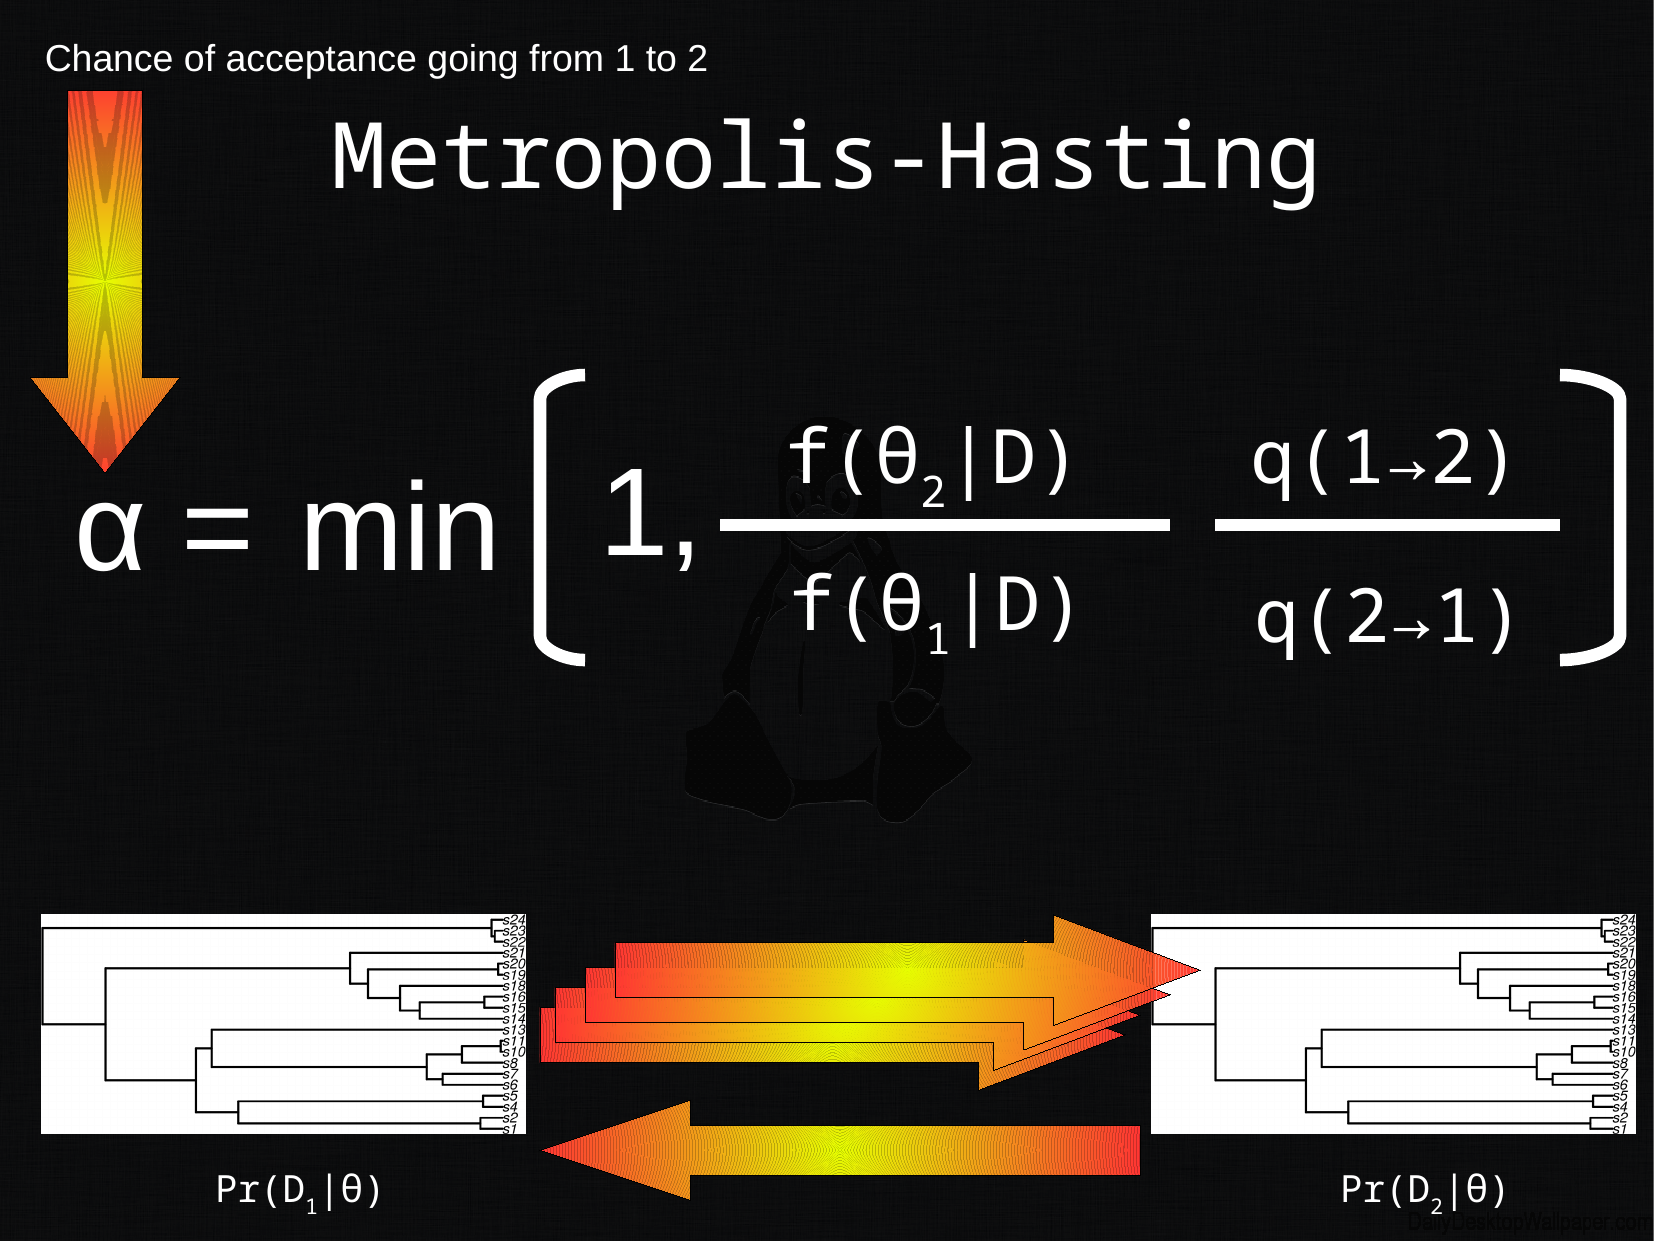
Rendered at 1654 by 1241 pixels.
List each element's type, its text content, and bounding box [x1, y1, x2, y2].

text_box [540, 914, 1201, 1091]
picture [0, 0, 1654, 1241]
text_box [539, 1100, 1141, 1201]
text_box 1, [540, 435, 811, 590]
text_box [30, 90, 181, 473]
text_box q(1→2) [1200, 395, 1562, 496]
text_box min [240, 450, 526, 616]
text_box q(2→1) [1204, 555, 1546, 655]
text_box α = [15, 450, 240, 616]
text_box f(θ1|D) [739, 542, 1171, 661]
text_box Pr(D1|θ) [165, 1155, 406, 1222]
text_box Chance of acceptance going from 1 to 2 [30, 30, 796, 91]
title Metropolis-Hasting [143, 49, 1571, 257]
text_box Pr(D2|θ) [1290, 1155, 1531, 1222]
text_box f(θ2|D) [735, 395, 1171, 513]
